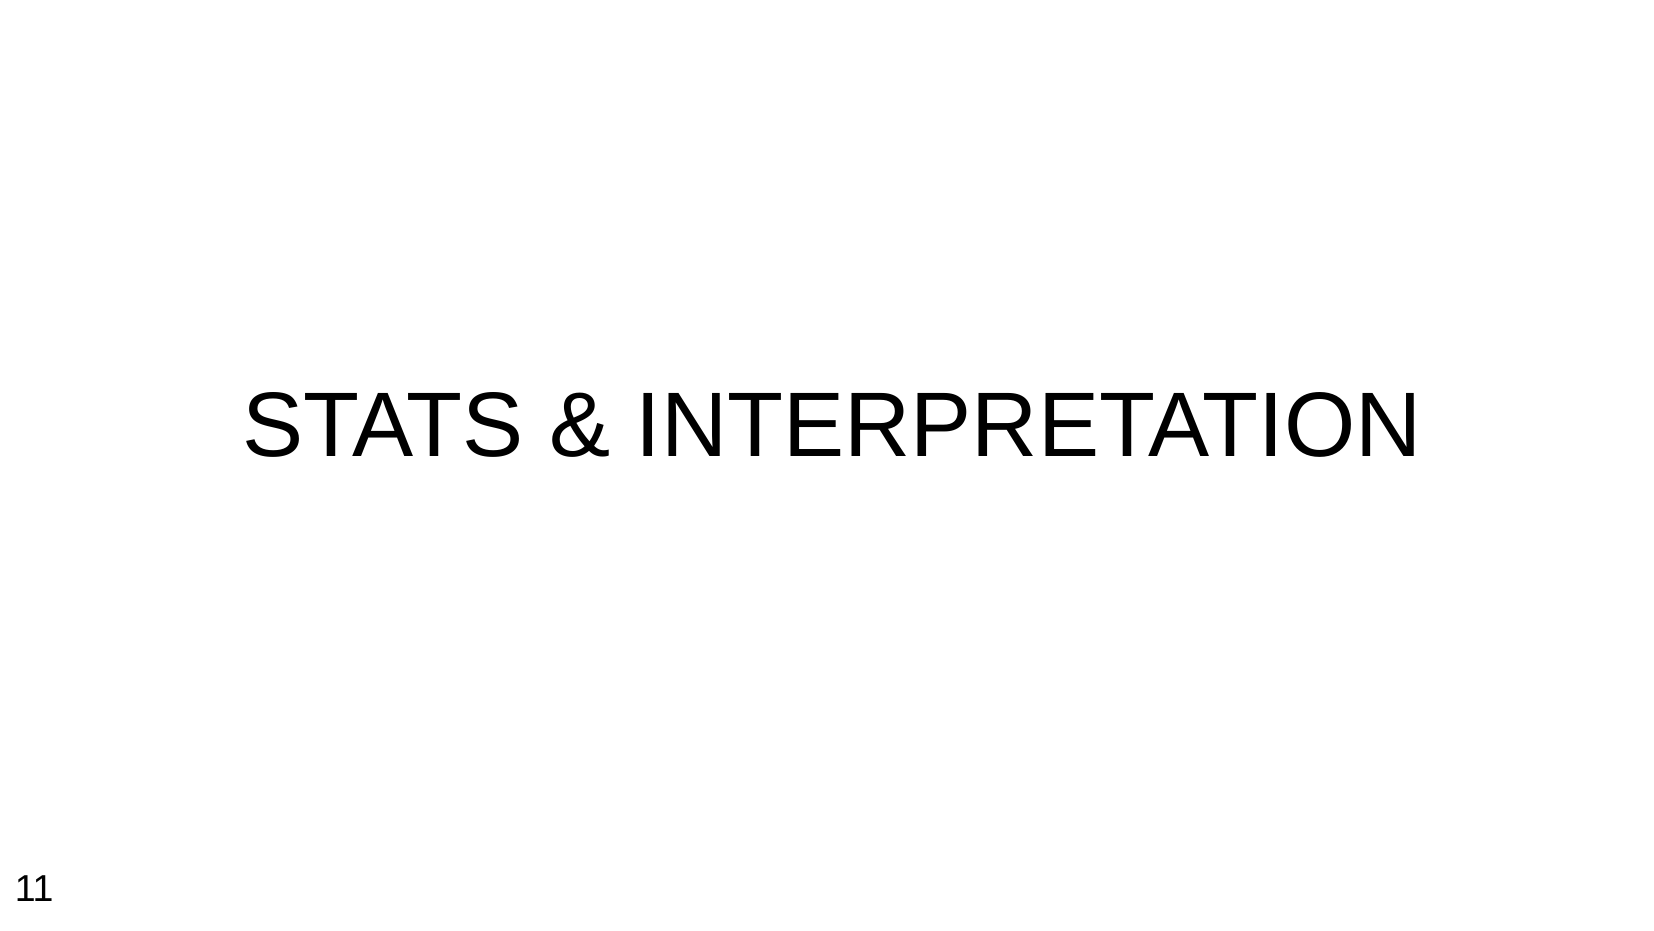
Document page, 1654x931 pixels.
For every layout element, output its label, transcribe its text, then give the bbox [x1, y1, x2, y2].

title STATS & INTERPRETATION [88, 346, 1577, 502]
text_box <numéro> [0, 860, 629, 931]
